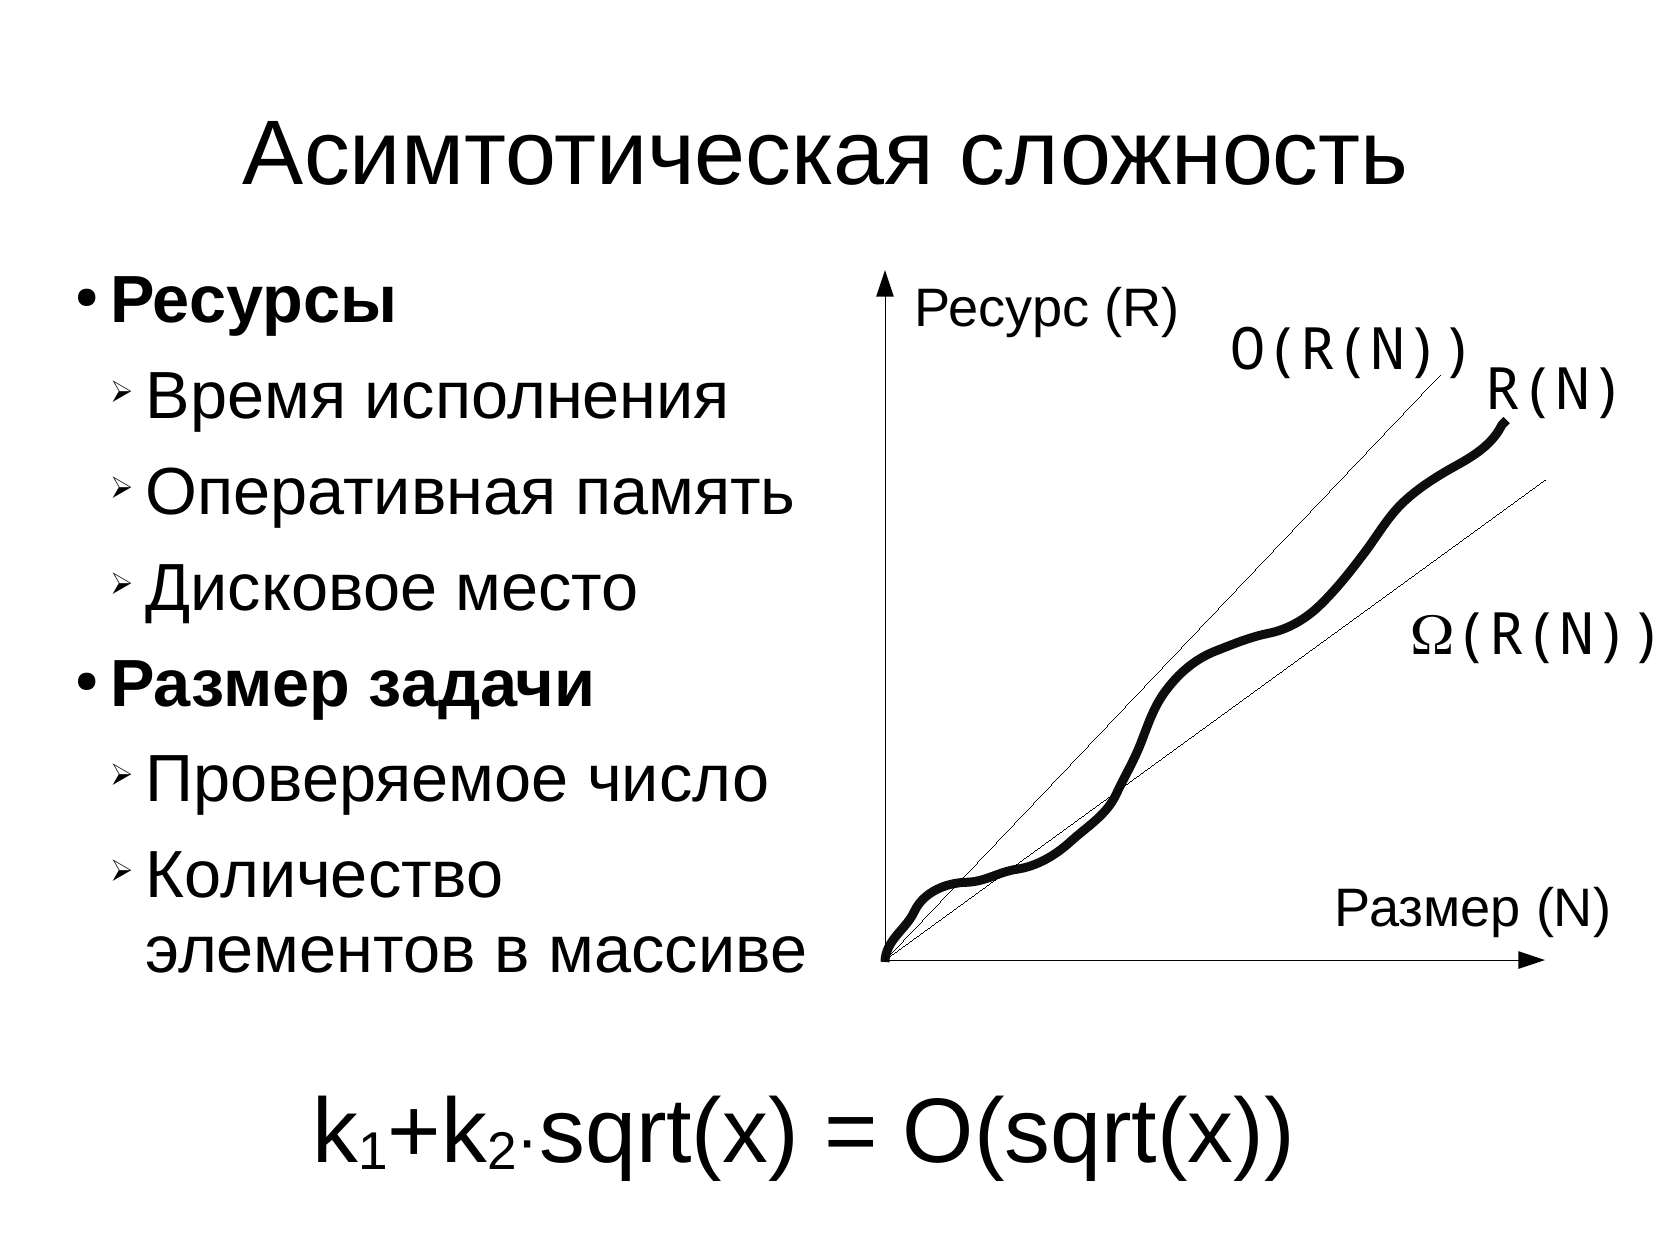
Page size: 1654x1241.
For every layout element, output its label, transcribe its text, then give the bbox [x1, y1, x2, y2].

text_box Ресурсы Время исполнения Оперативная память Дисковое место Размер задачи Проверяемое число Количество элементов в массиве [60, 255, 826, 995]
text_box Размер (N) [1320, 870, 1627, 946]
title Асимтотическая сложность [82, 49, 1571, 257]
text_box R(N) [1470, 339, 1621, 433]
text_box O(R(N)) [1215, 300, 1456, 466]
text_box W(R(N)) [1395, 585, 1650, 751]
text_box Ресурс (R) [900, 270, 1196, 346]
title k1+k2·sqrt(x) = O(sqrt(x)) [60, 1050, 1549, 1213]
